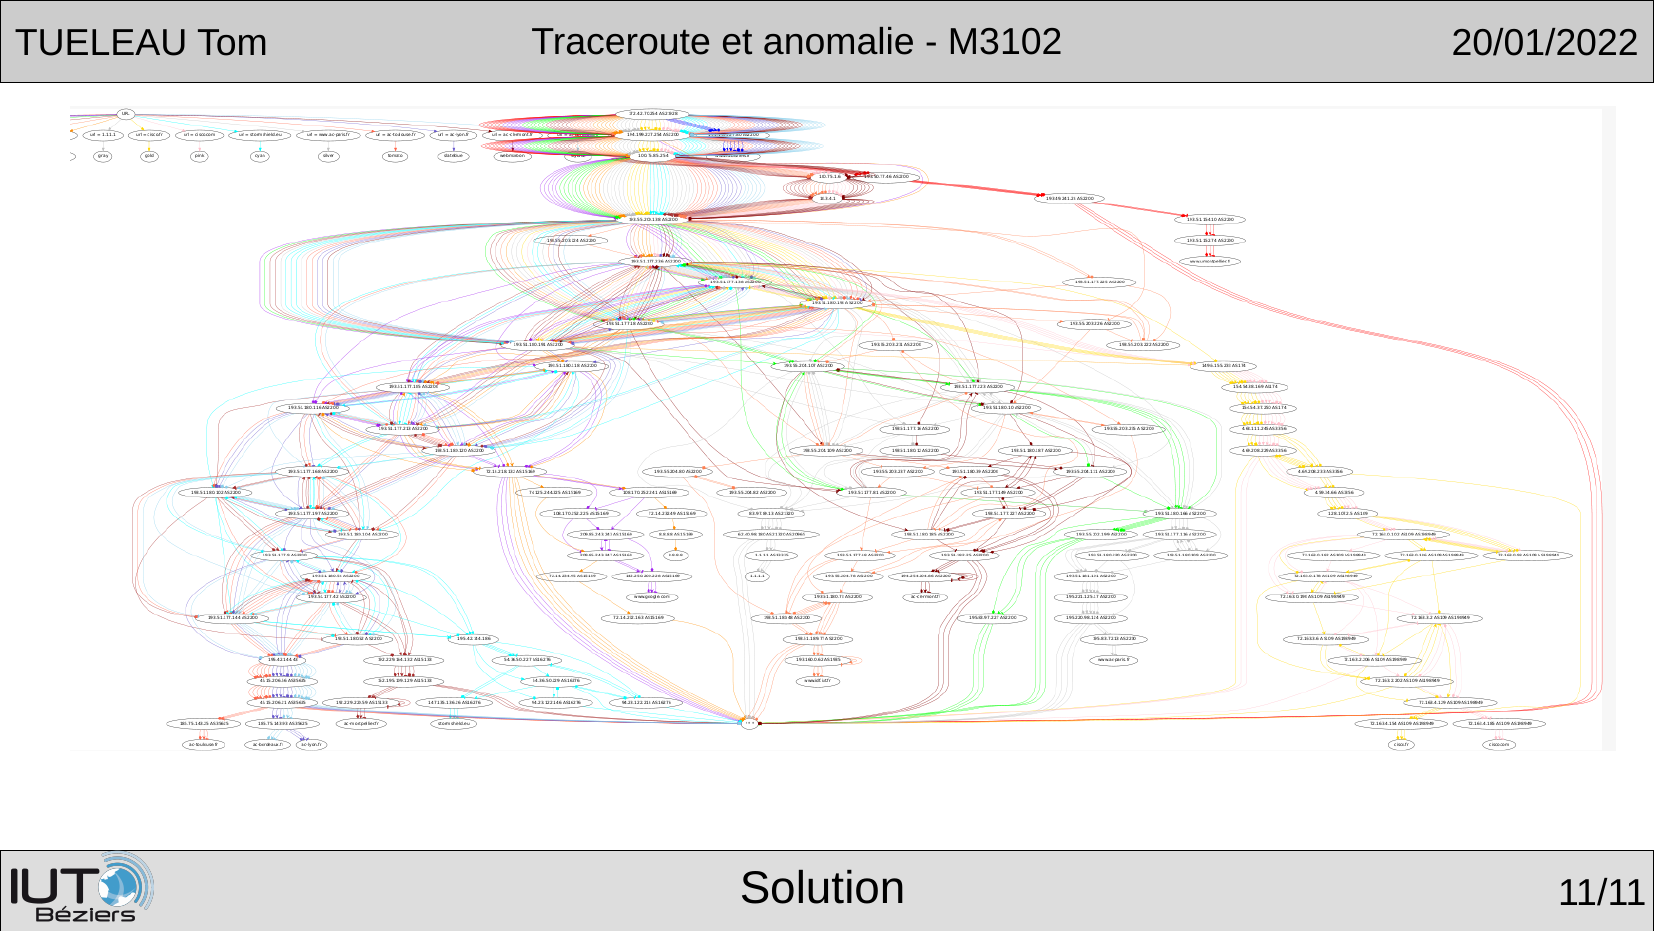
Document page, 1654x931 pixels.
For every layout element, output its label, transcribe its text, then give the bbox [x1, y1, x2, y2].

text_box Solution [724, 855, 929, 922]
picture [70, 106, 1616, 751]
picture [11, 850, 154, 922]
